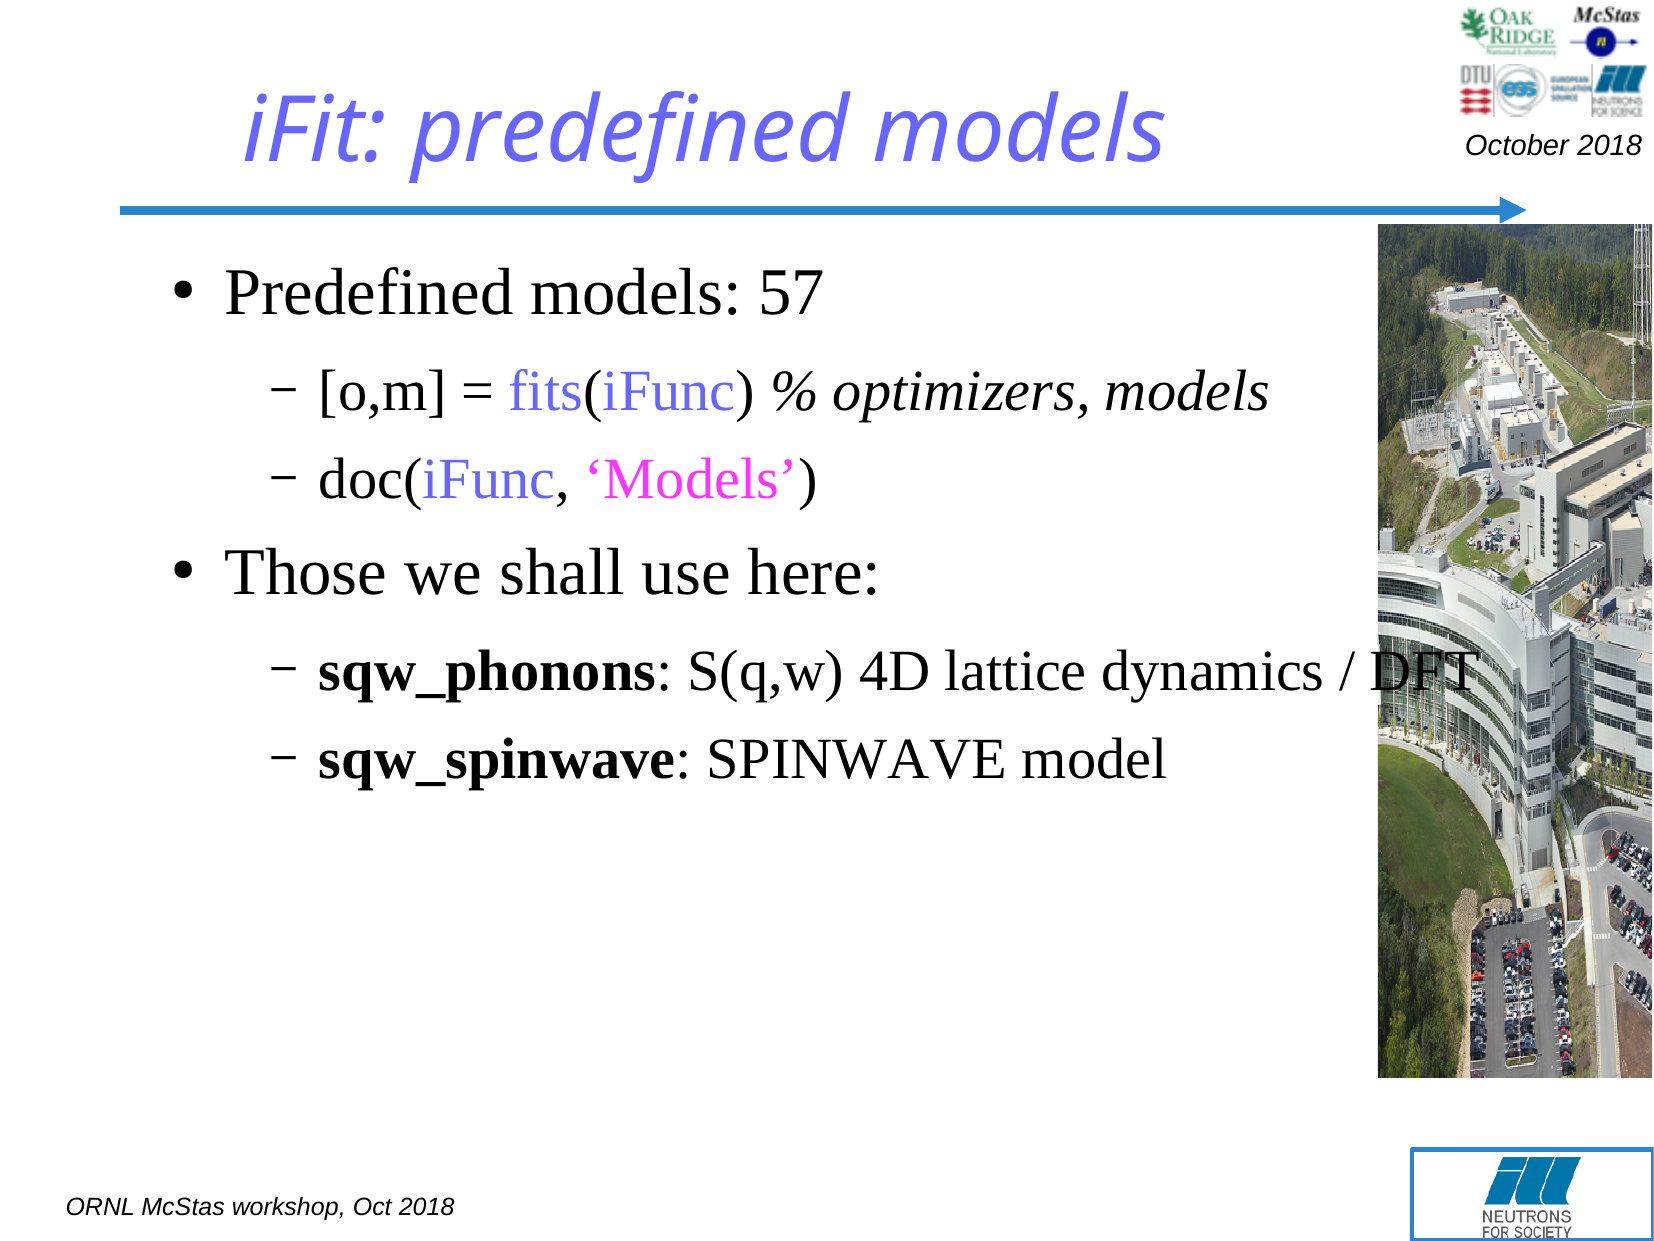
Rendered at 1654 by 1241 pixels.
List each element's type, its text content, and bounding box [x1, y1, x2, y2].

picture [1458, 6, 1650, 59]
list Predefined models: 57 [o,m] = fits(iFunc) % optimizers, models doc(iFunc, ‘Models’) Those we shall use here: sqw_phonons: S(q,w) 4D lattice dynamics / DFT sqw_spinwave: SPINWAVE model [82, 254, 1571, 975]
title iFit: predefined models [82, 49, 1328, 203]
picture [1377, 224, 1653, 1078]
picture [1459, 64, 1649, 117]
picture [1479, 1153, 1583, 1241]
